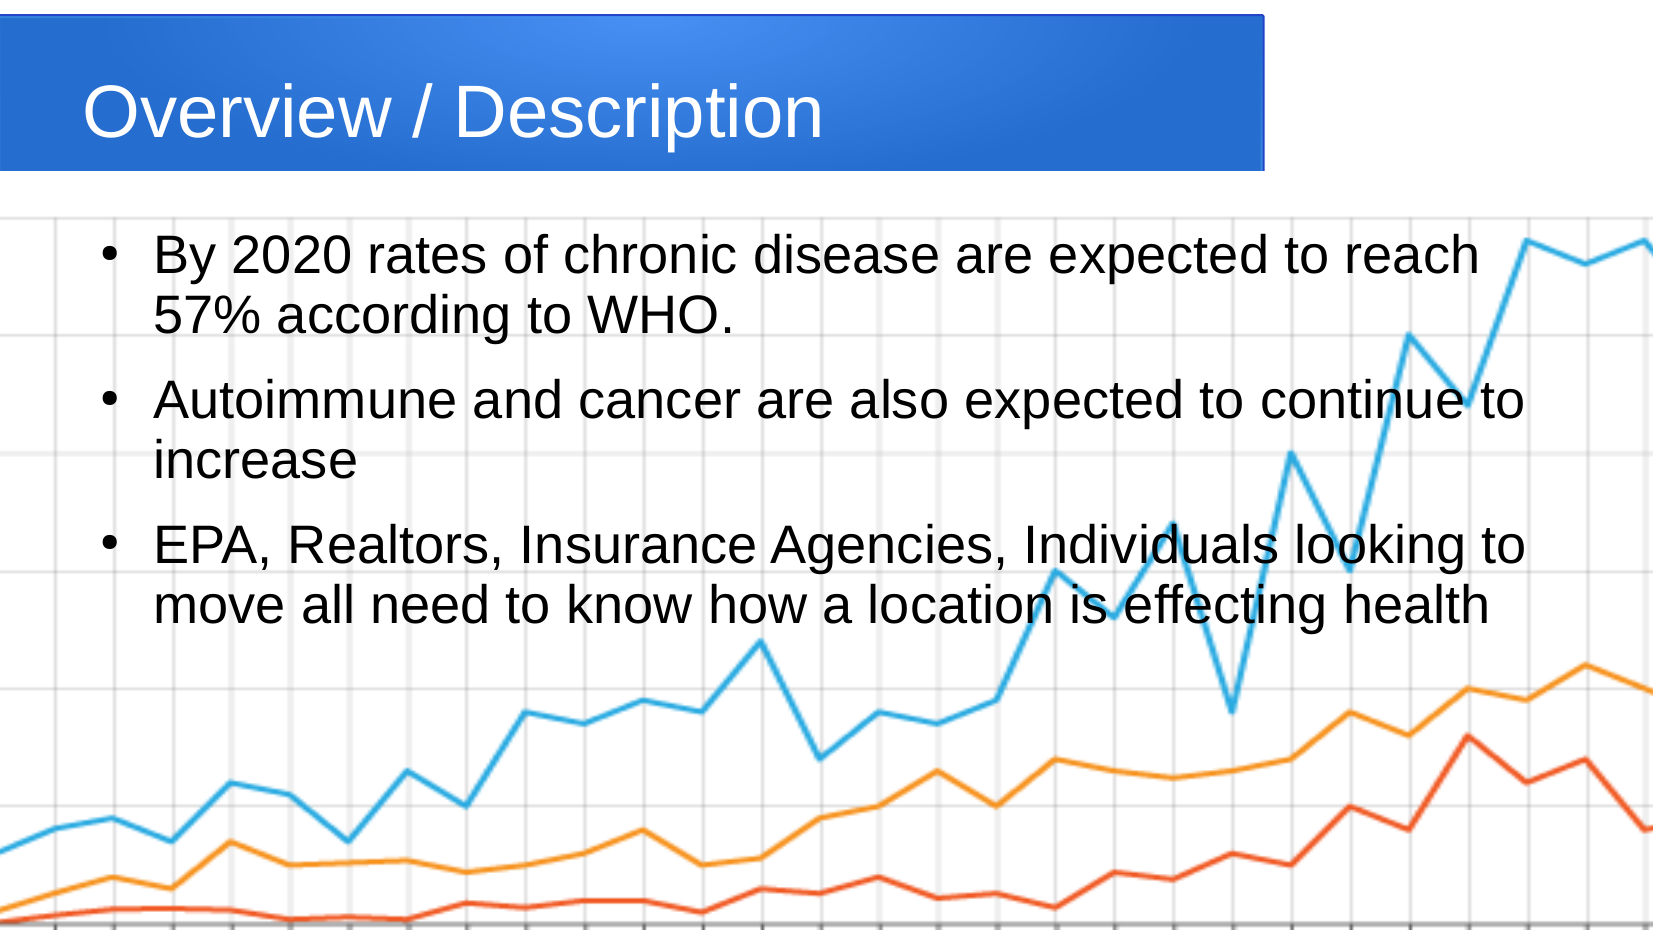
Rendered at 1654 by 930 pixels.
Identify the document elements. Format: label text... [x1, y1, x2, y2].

list By 2020 rates of chronic disease are expected to reach 57% according to WHO. Autoimmune and cancer are also expected to continue to increase EPA, Realtors, Insurance Agencies, Individuals looking to move all need to know how a location is effecting health [82, 224, 1571, 764]
title Overview / Description [82, 35, 1234, 189]
picture [0, 171, 1653, 930]
